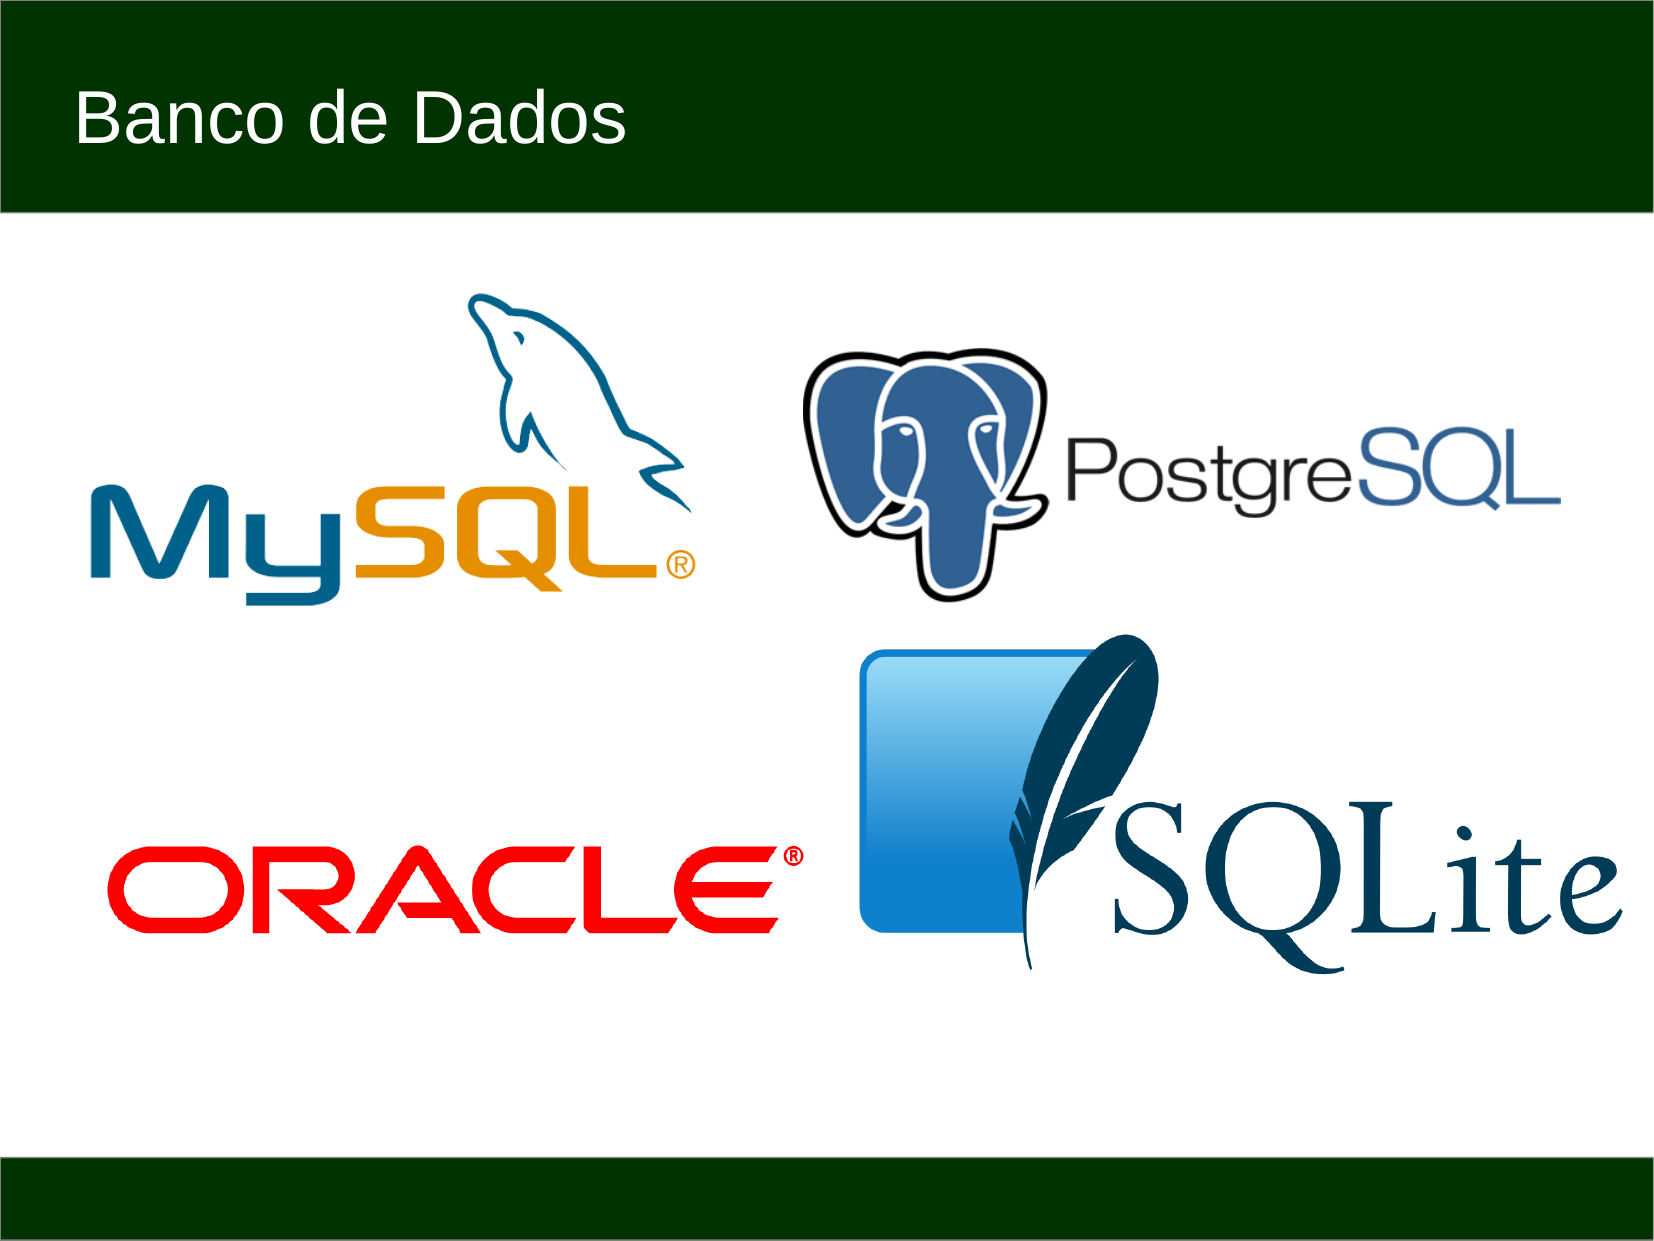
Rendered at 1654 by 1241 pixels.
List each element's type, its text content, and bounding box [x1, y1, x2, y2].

text_box [0, 1157, 1654, 1241]
picture [47, 302, 1644, 1093]
text_box Banco de Dados [59, 63, 1500, 284]
picture [89, 292, 697, 608]
text_box [0, 0, 1654, 213]
